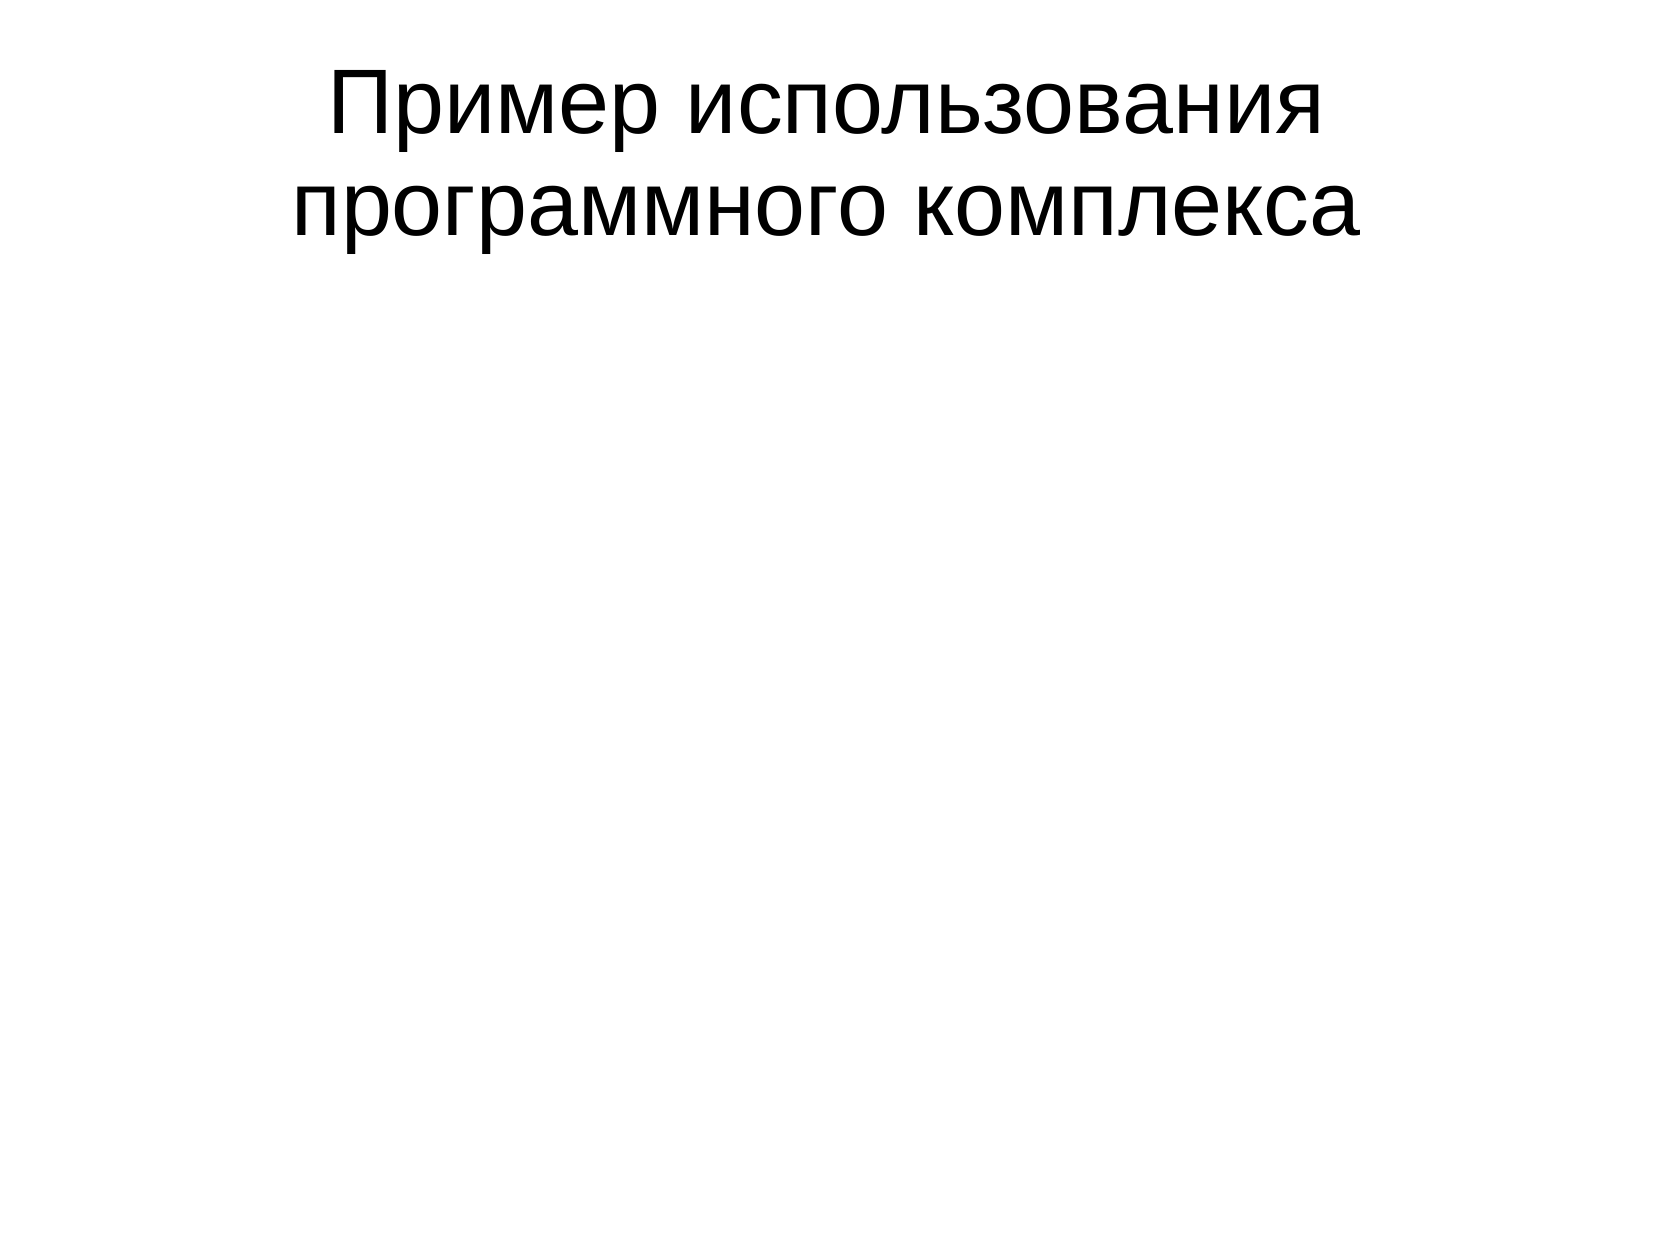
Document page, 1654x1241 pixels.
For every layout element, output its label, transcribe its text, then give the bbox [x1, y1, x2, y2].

title Пример использования программного комплекса [82, 49, 1571, 257]
